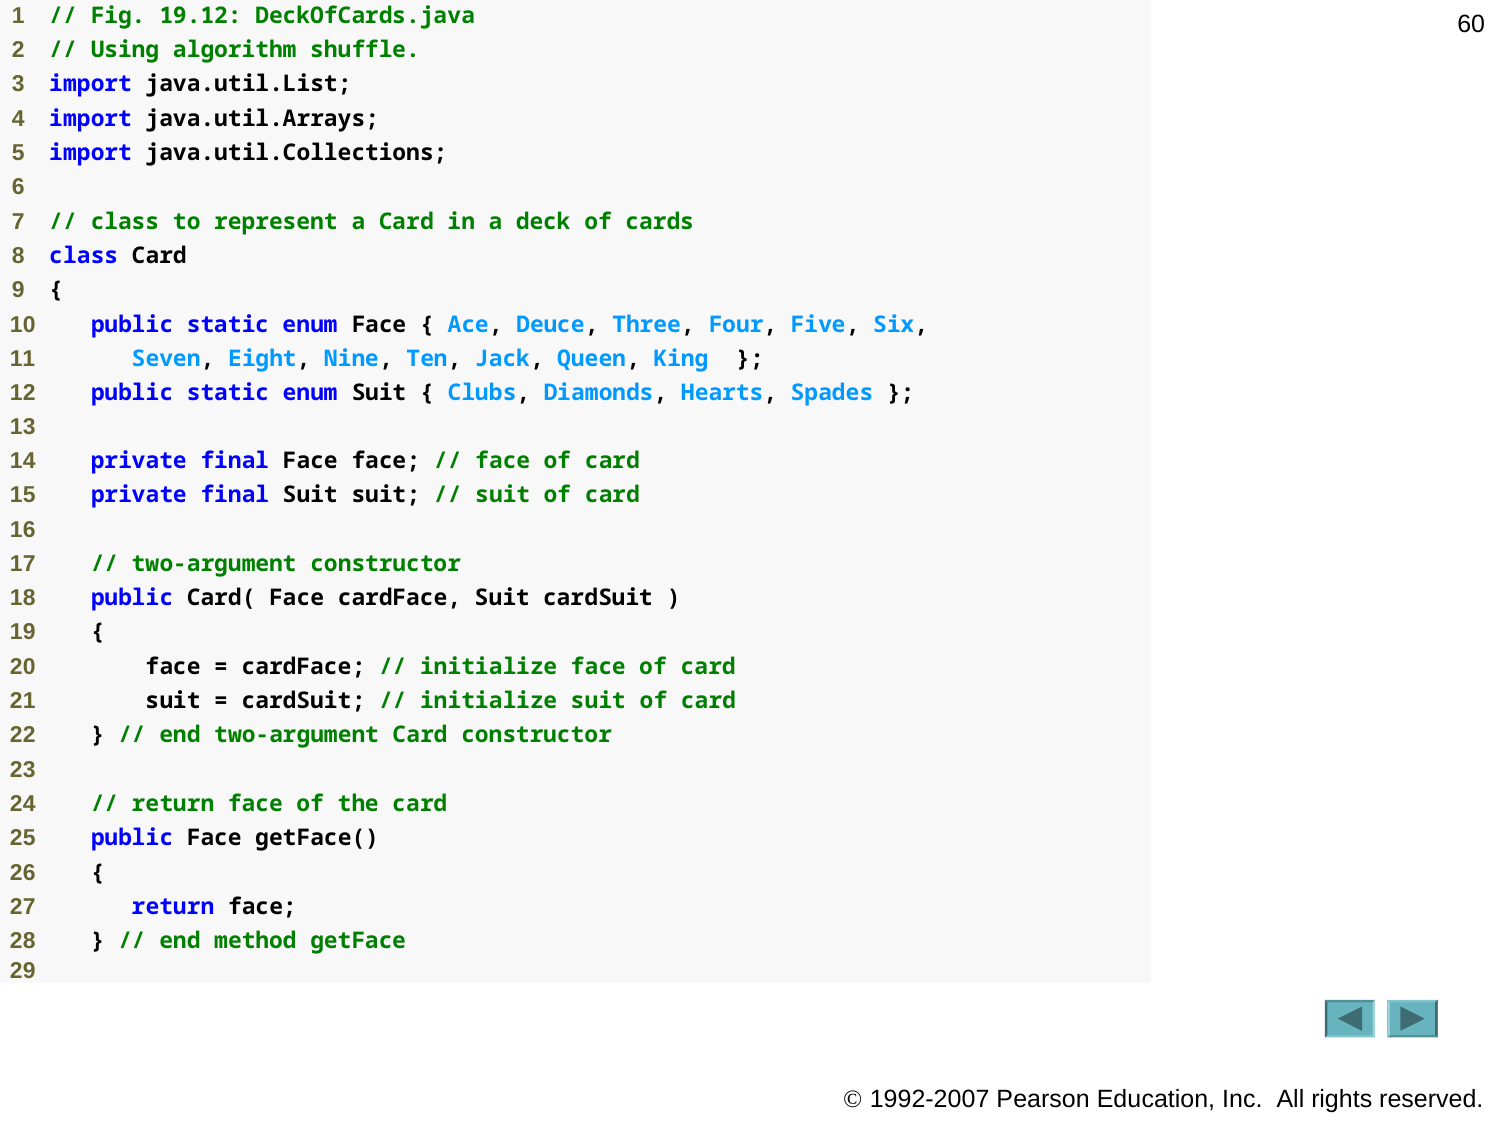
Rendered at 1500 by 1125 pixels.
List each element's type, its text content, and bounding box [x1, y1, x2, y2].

text_box <number> [1155, 0, 1500, 79]
chart [0, 0, 1155, 1014]
